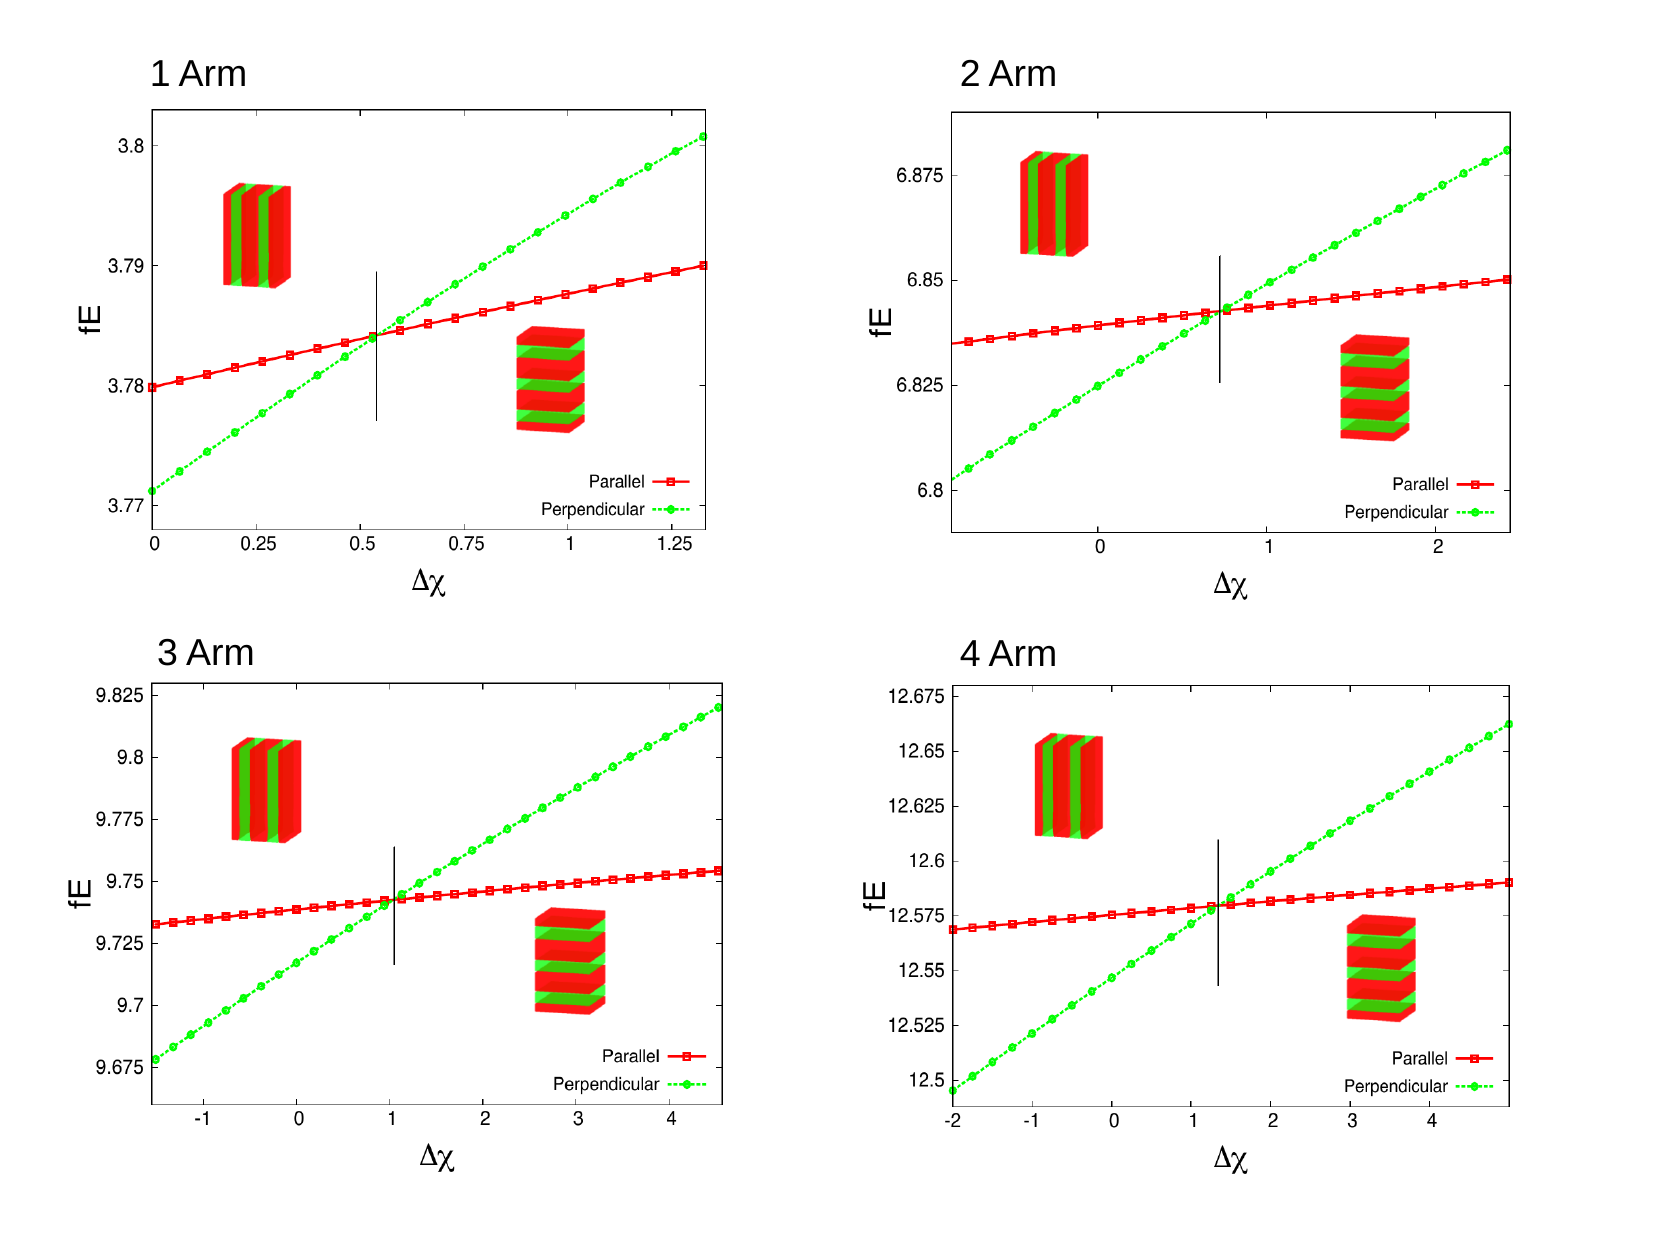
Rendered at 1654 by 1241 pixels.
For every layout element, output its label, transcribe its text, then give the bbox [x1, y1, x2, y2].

text_box 1 Arm [135, 45, 263, 102]
text_box 3 Arm [142, 624, 271, 681]
text_box 2 Arm [945, 45, 1073, 102]
picture [867, 109, 1513, 603]
picture [75, 106, 709, 601]
picture [65, 680, 726, 1176]
picture [860, 681, 1516, 1178]
text_box 4 Arm [945, 624, 1073, 682]
